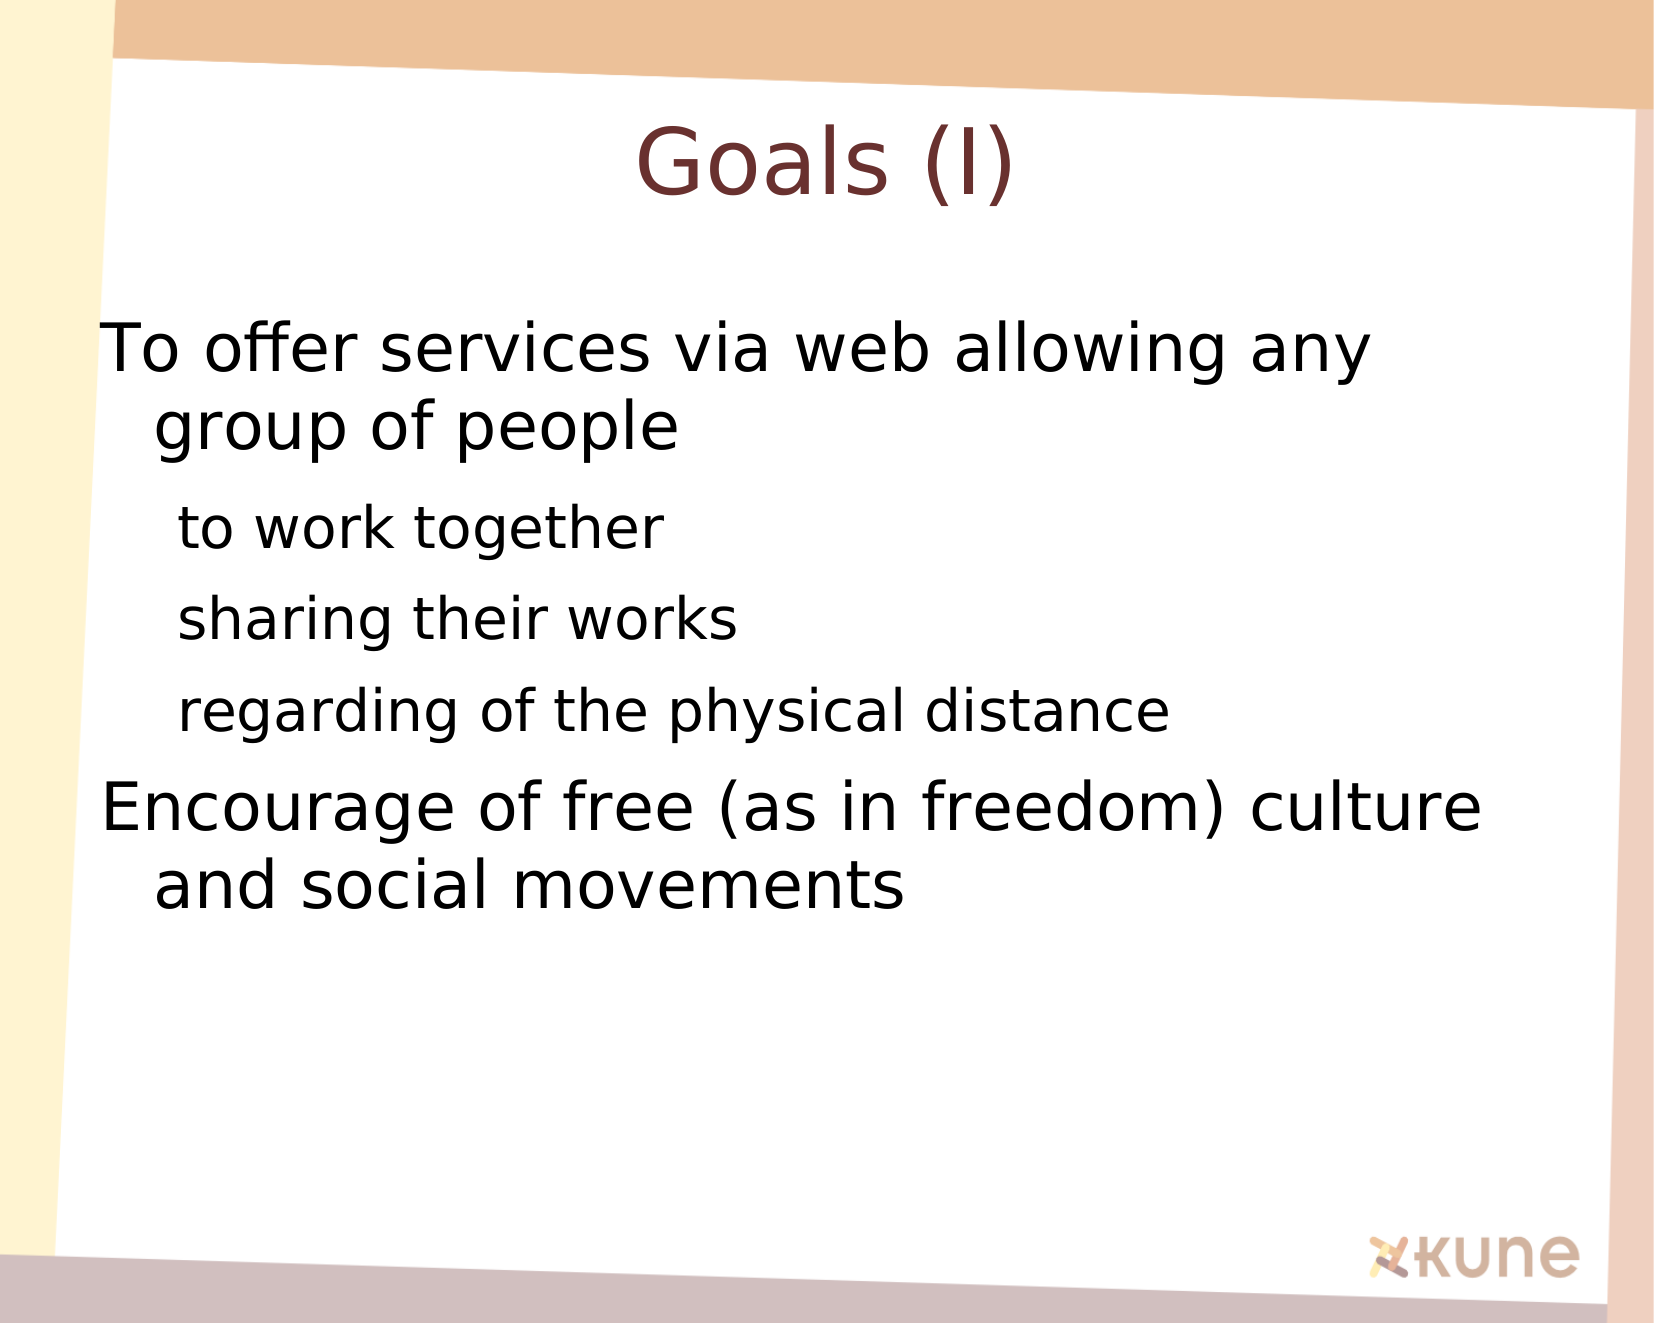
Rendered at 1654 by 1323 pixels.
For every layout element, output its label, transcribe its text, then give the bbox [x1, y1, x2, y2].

picture [0, 0, 1654, 1323]
title Goals (I) [82, 52, 1571, 274]
list To offer services via web allowing any group of people to work together sharing their works regarding of the physical distance Encourage of free (as in freedom) culture and social movements [82, 309, 1571, 1234]
